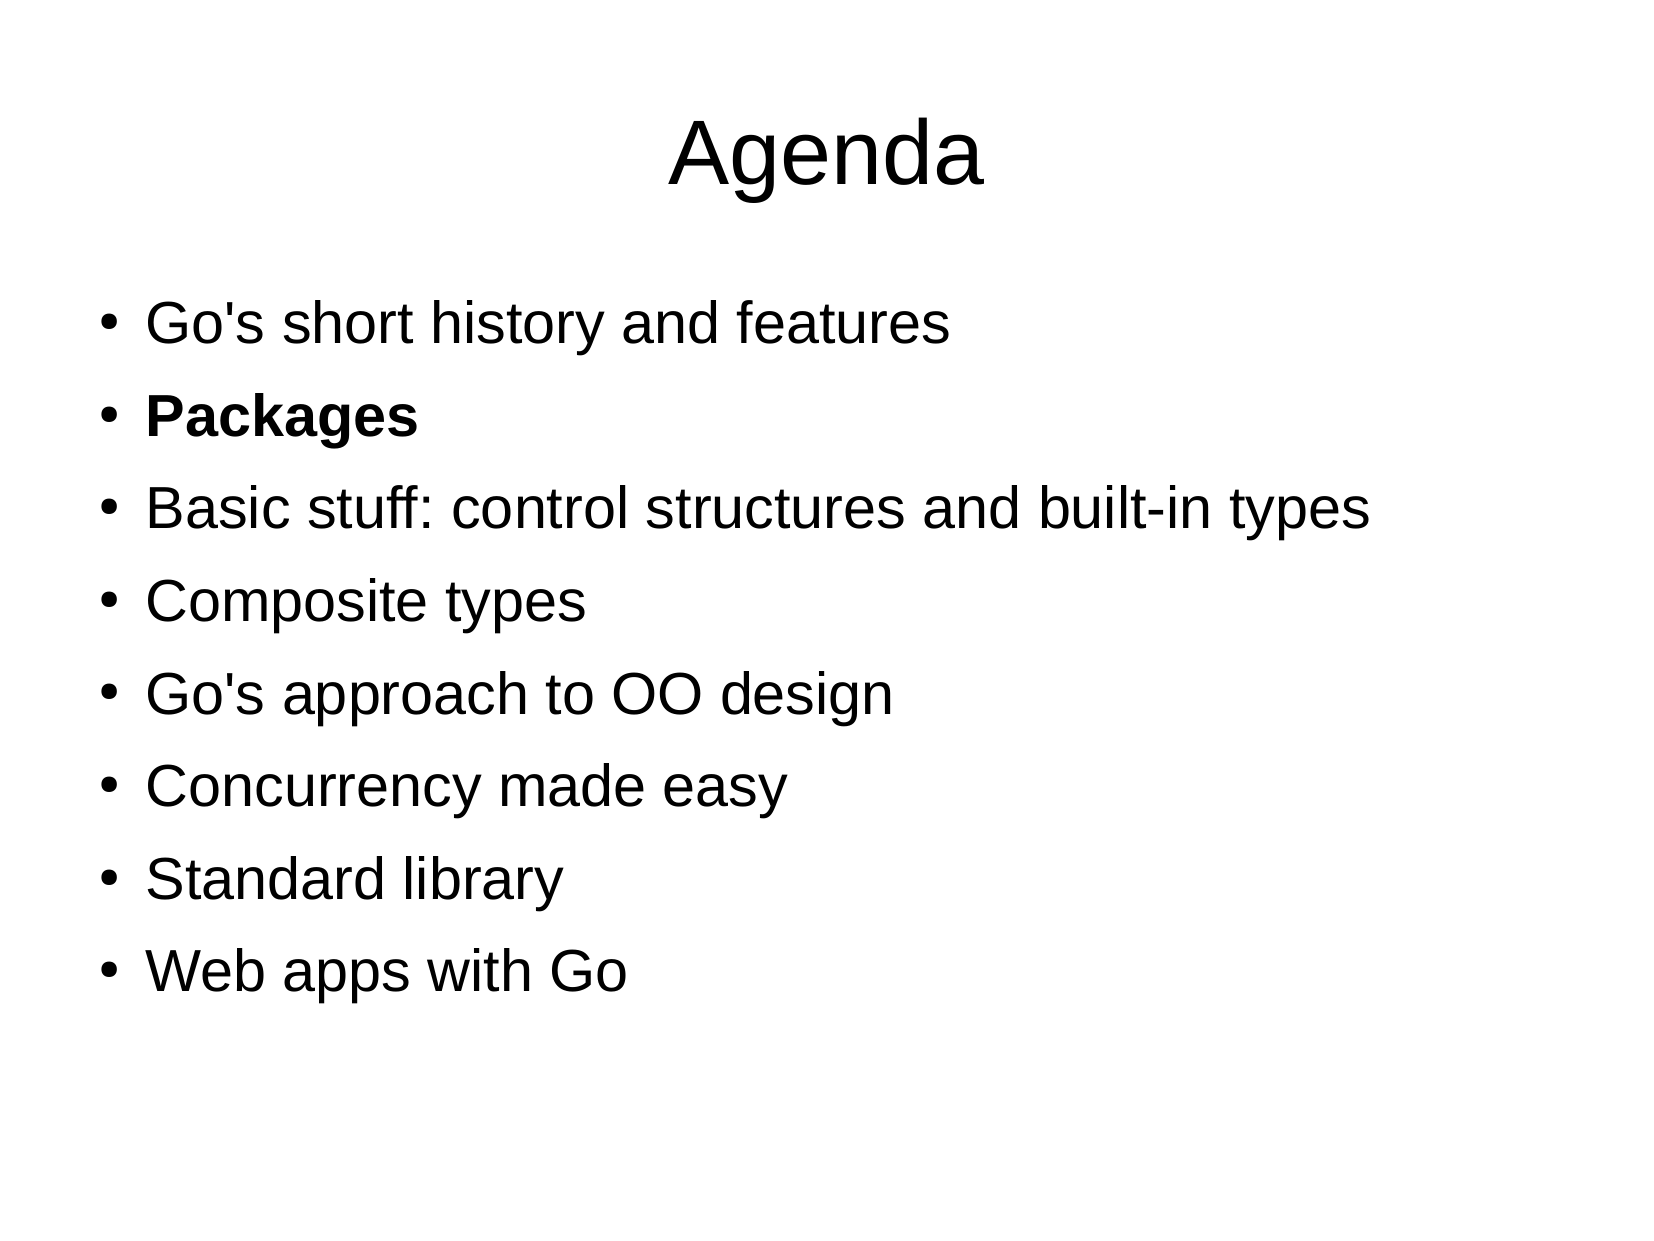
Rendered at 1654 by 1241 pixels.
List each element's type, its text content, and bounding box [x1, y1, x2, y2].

list Go's short history and features Packages Basic stuff: control structures and built-in types Composite types Go's approach to OO design Concurrency made easy Standard library Web apps with Go [82, 290, 1571, 1010]
title Agenda [82, 49, 1571, 257]
